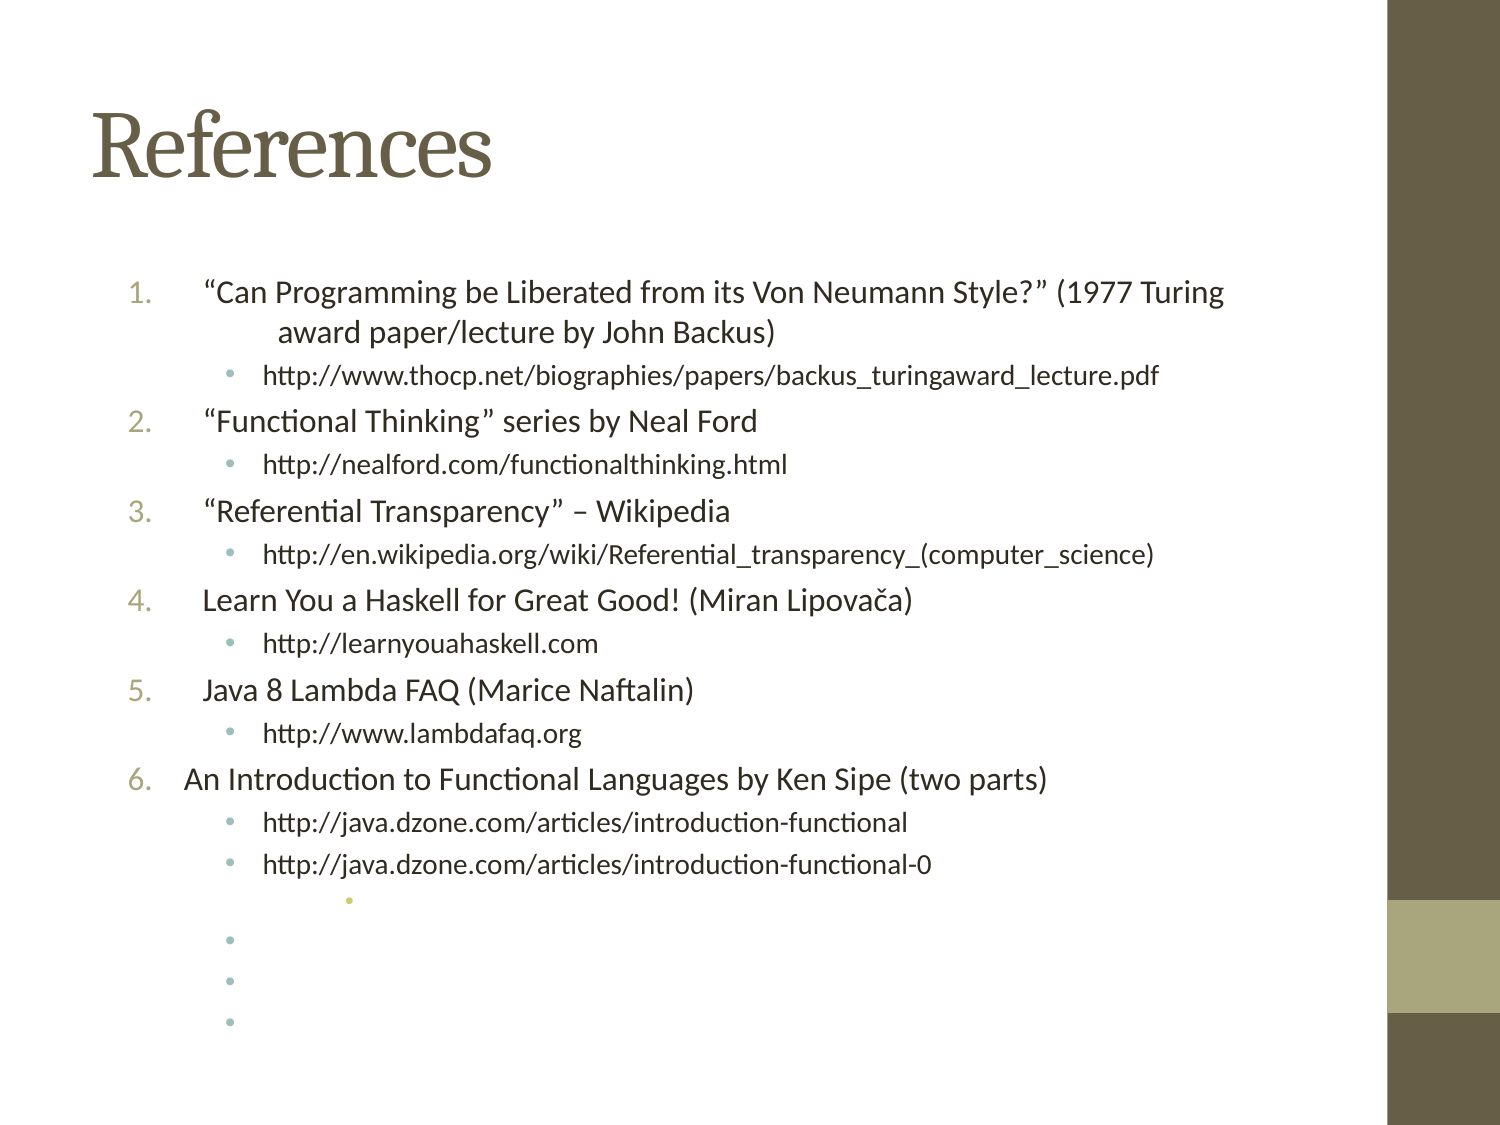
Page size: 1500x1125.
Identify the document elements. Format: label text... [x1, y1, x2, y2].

list “Can Programming be Liberated from its Von Neumann Style?” (1977 Turing award paper/lecture by John Backus) http://www.thocp.net/biographies/papers/backus_turingaward_lecture.pdf “Functional Thinking” series by Neal Ford http://nealford.com/functionalthinking.html “Referential Transparency” – Wikipedia http://en.wikipedia.org/wiki/Referential_transparency_(computer_science) Learn You a Haskell for Great Good! (Miran Lipovača) http://learnyouahaskell.com Java 8 Lambda FAQ (Marice Naftalin) http://www.lambdafaq.org An Introduction to Functional Languages by Ken Sipe (two parts) http://java.dzone.com/articles/introduction-functional http://java.dzone.com/articles/introduction-functional-0 [75, 262, 1326, 1051]
title References [75, 45, 1326, 233]
